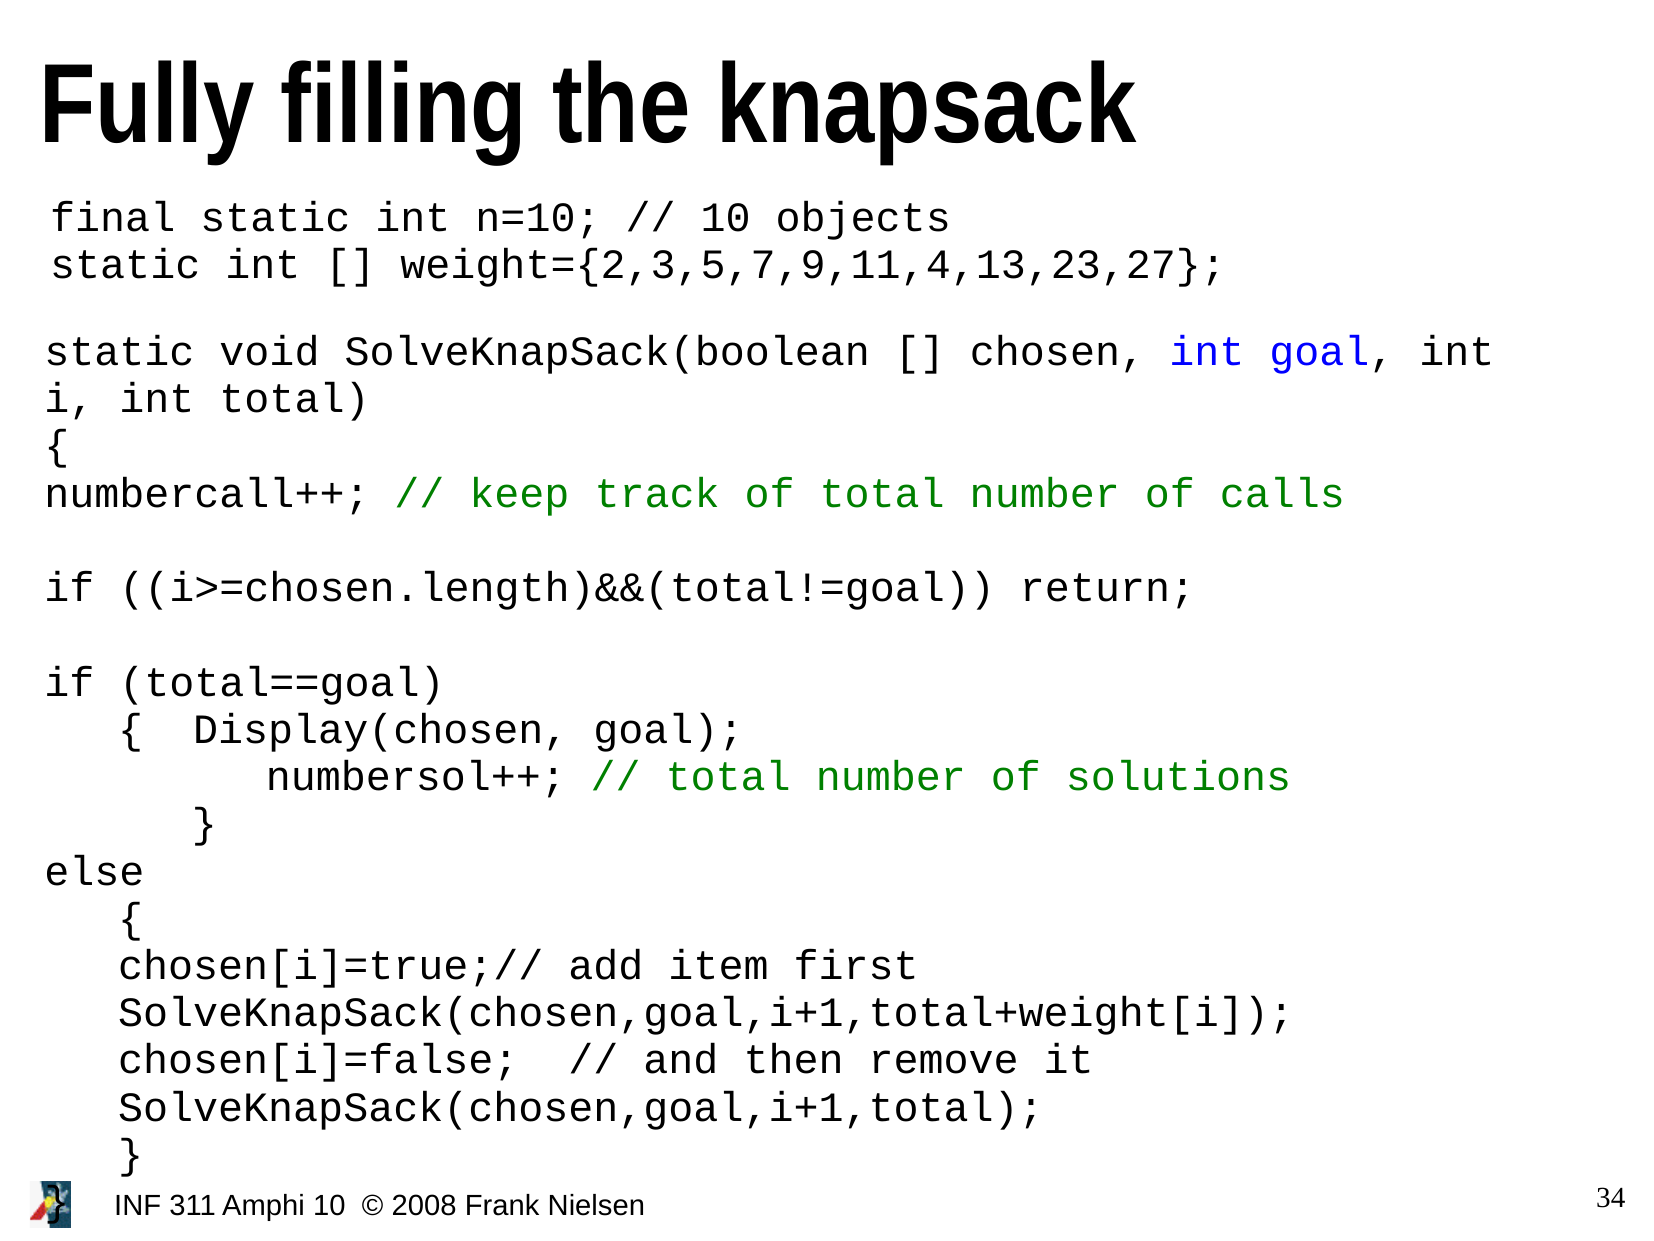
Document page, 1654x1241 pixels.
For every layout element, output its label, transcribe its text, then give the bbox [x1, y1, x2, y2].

text_box final static int n=10; // 10 objects static int [] weight={2,3,5,7,9,11,4,13,23,27}; [35, 188, 1424, 294]
text_box static void SolveKnapSack(boolean [] chosen, int goal, int i, int total) { numbercall++; // keep track of total number of calls if ((i>=chosen.length)&&(total!=goal)) return; if (total==goal) { Display(chosen, goal); numbersol++; // total number of solutions } else { chosen[i]=true;// add item first SolveKnapSack(chosen,goal,i+1,total+weight[i]); chosen[i]=false; // and then remove it SolveKnapSack(chosen,goal,i+1,total); } } [29, 323, 1536, 1189]
picture [29, 1189, 71, 1228]
text_box Fully filling the knapsack [24, 29, 1152, 174]
